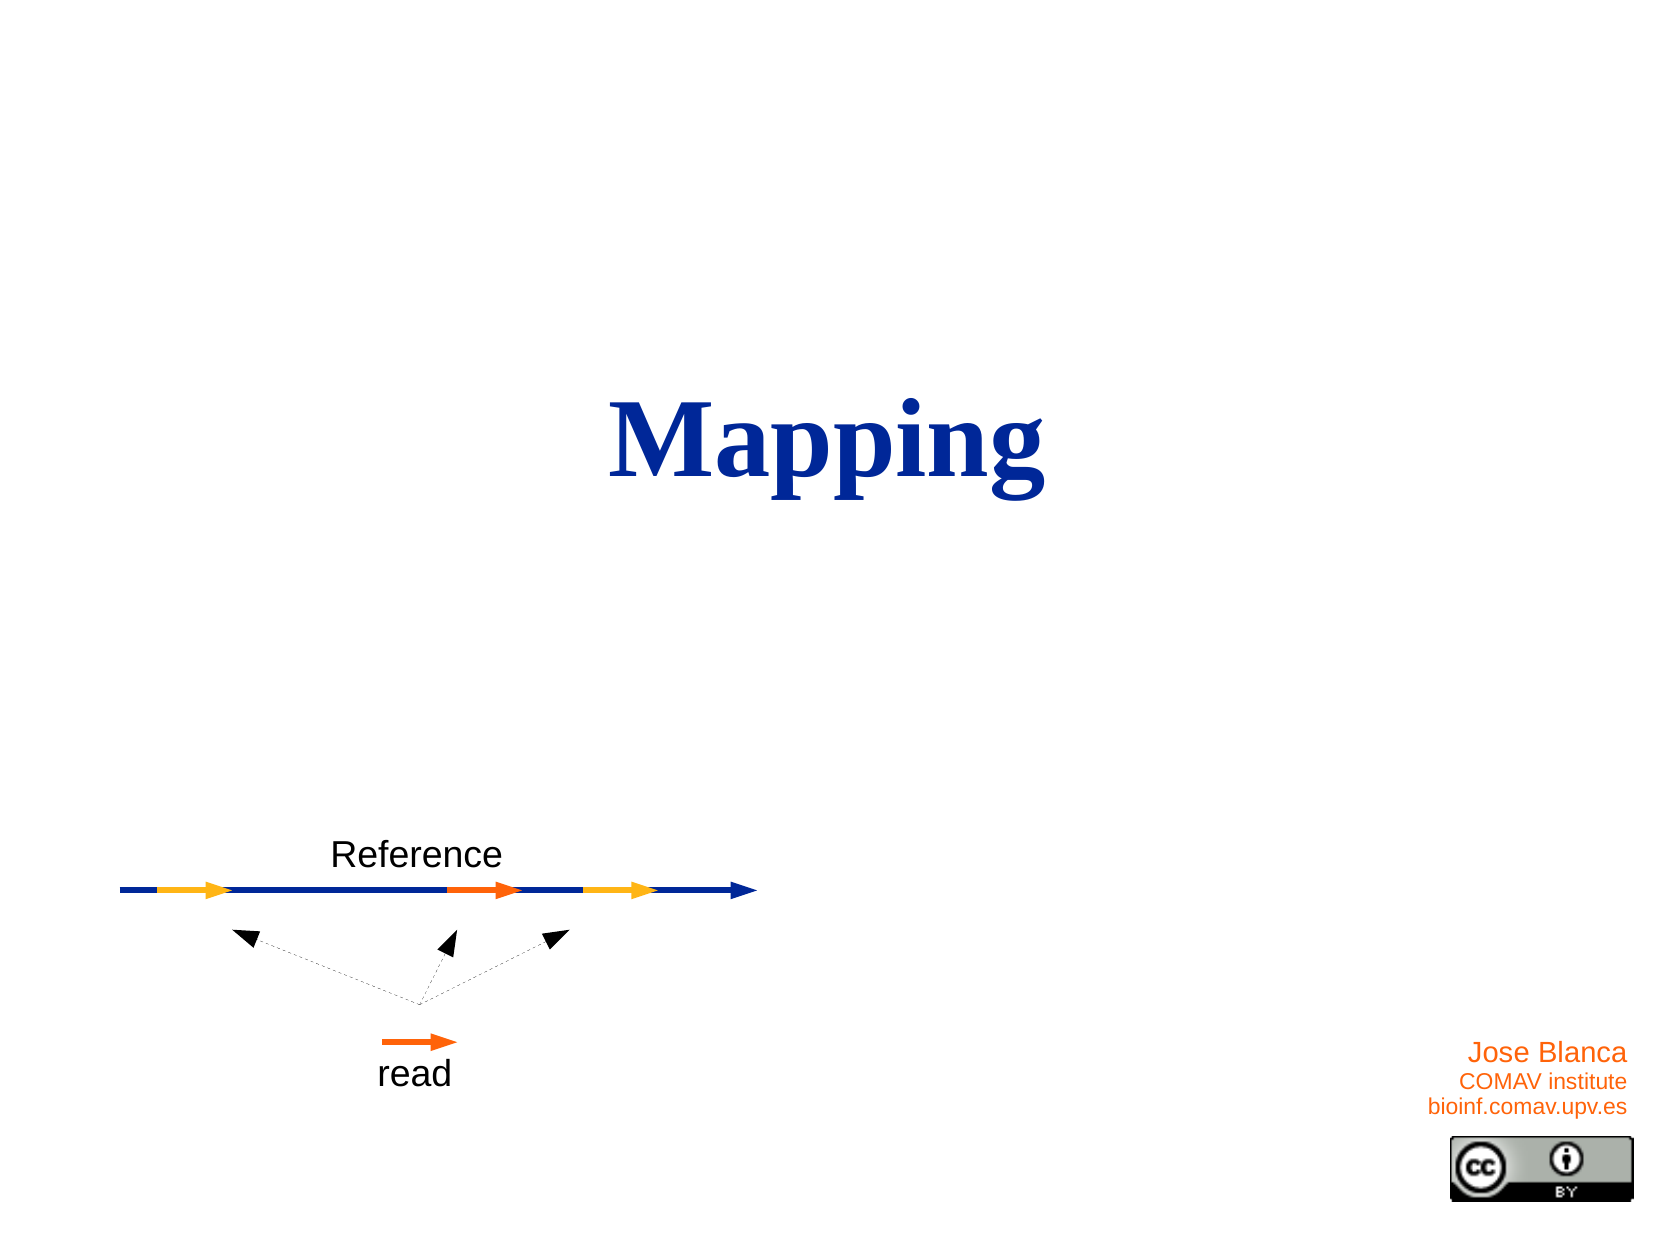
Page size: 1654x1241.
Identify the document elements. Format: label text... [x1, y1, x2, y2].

title Mapping [82, 315, 1571, 563]
text_box Reference [312, 822, 521, 886]
text_box Jose Blanca COMAV institute bioinf.comav.upv.es [1413, 1028, 1643, 1129]
text_box read [359, 1042, 471, 1105]
picture [1450, 1136, 1634, 1202]
